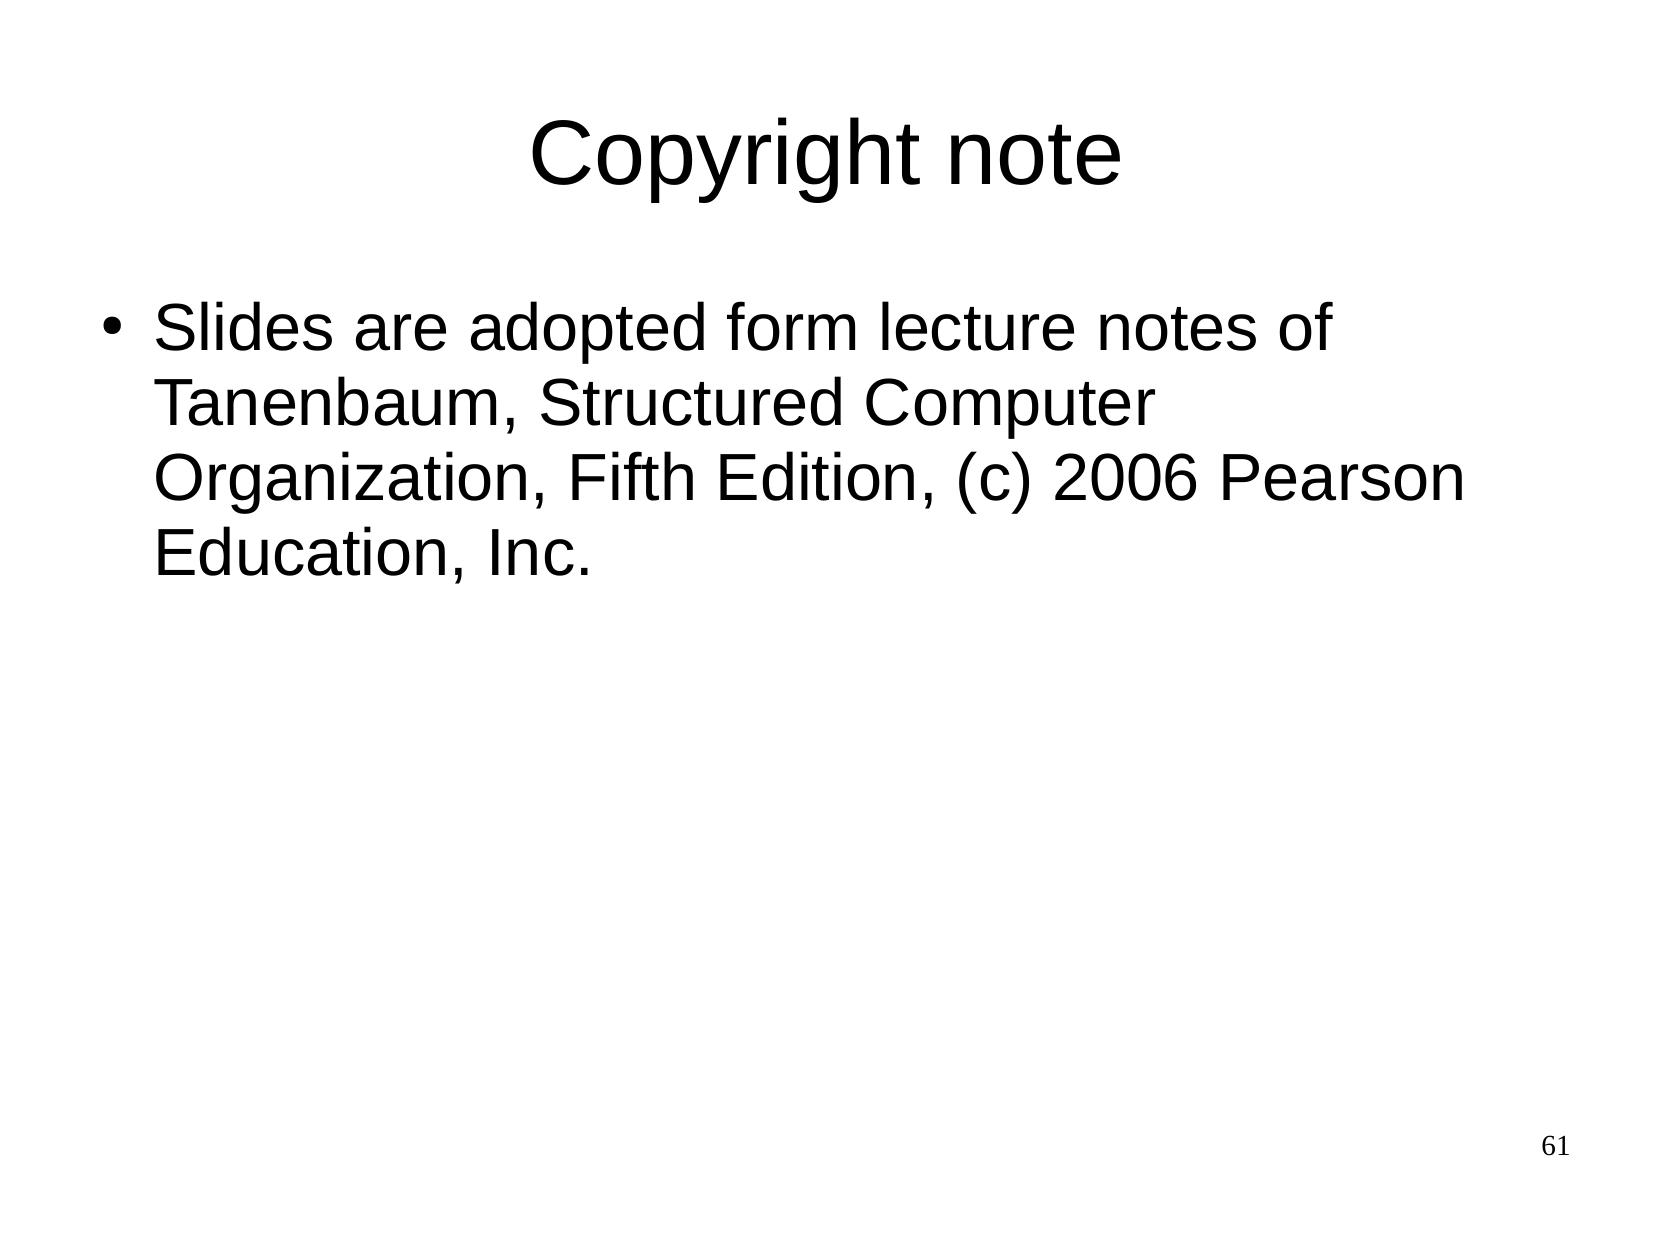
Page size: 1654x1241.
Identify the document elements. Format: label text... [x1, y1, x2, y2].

title Copyright note [82, 49, 1571, 257]
list Slides are adopted form lecture notes of Tanenbaum, Structured Computer Organization, Fifth Edition, (c) 2006 Pearson Education, Inc. [82, 290, 1538, 1010]
